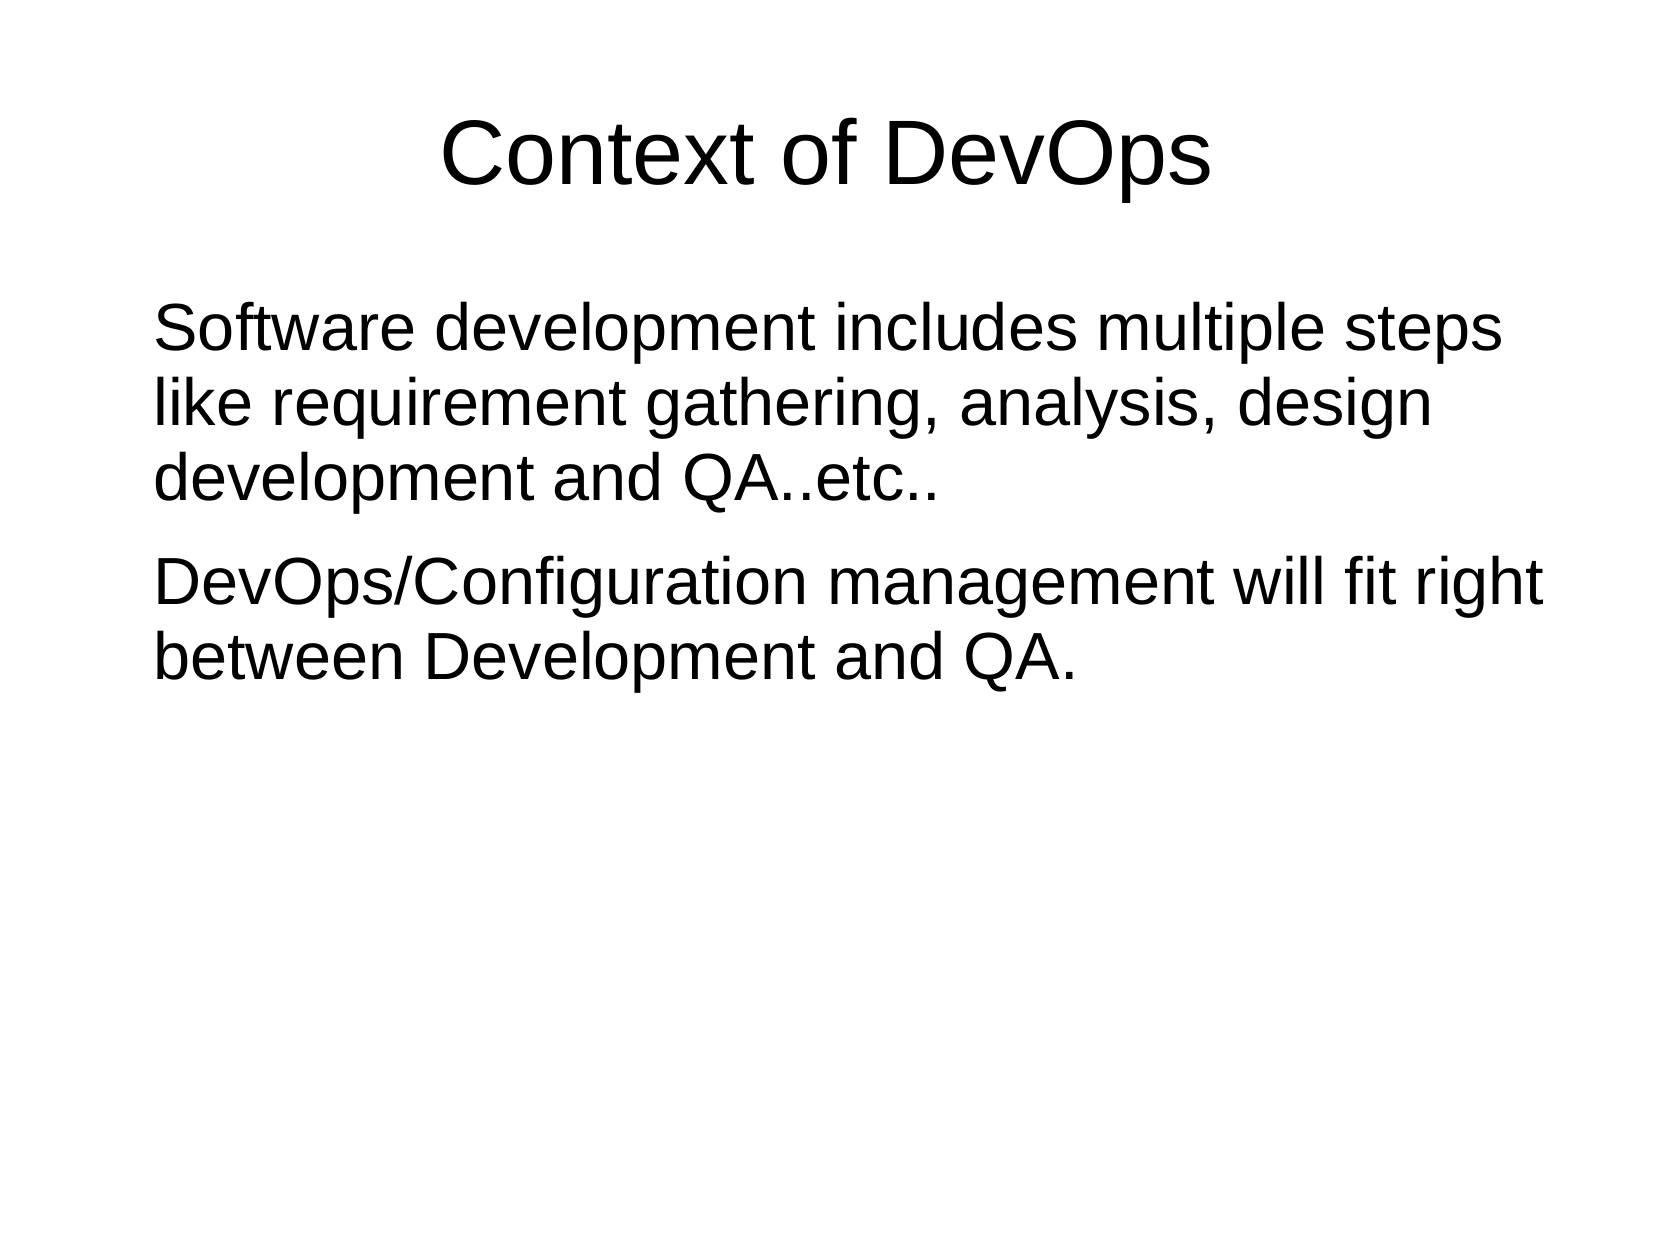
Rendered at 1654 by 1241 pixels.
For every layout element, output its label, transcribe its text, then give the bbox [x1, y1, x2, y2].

list Software development includes multiple steps like requirement gathering, analysis, design development and QA..etc.. DevOps/Configuration management will fit right between Development and QA. [82, 290, 1571, 1010]
title Context of DevOps [82, 49, 1571, 257]
